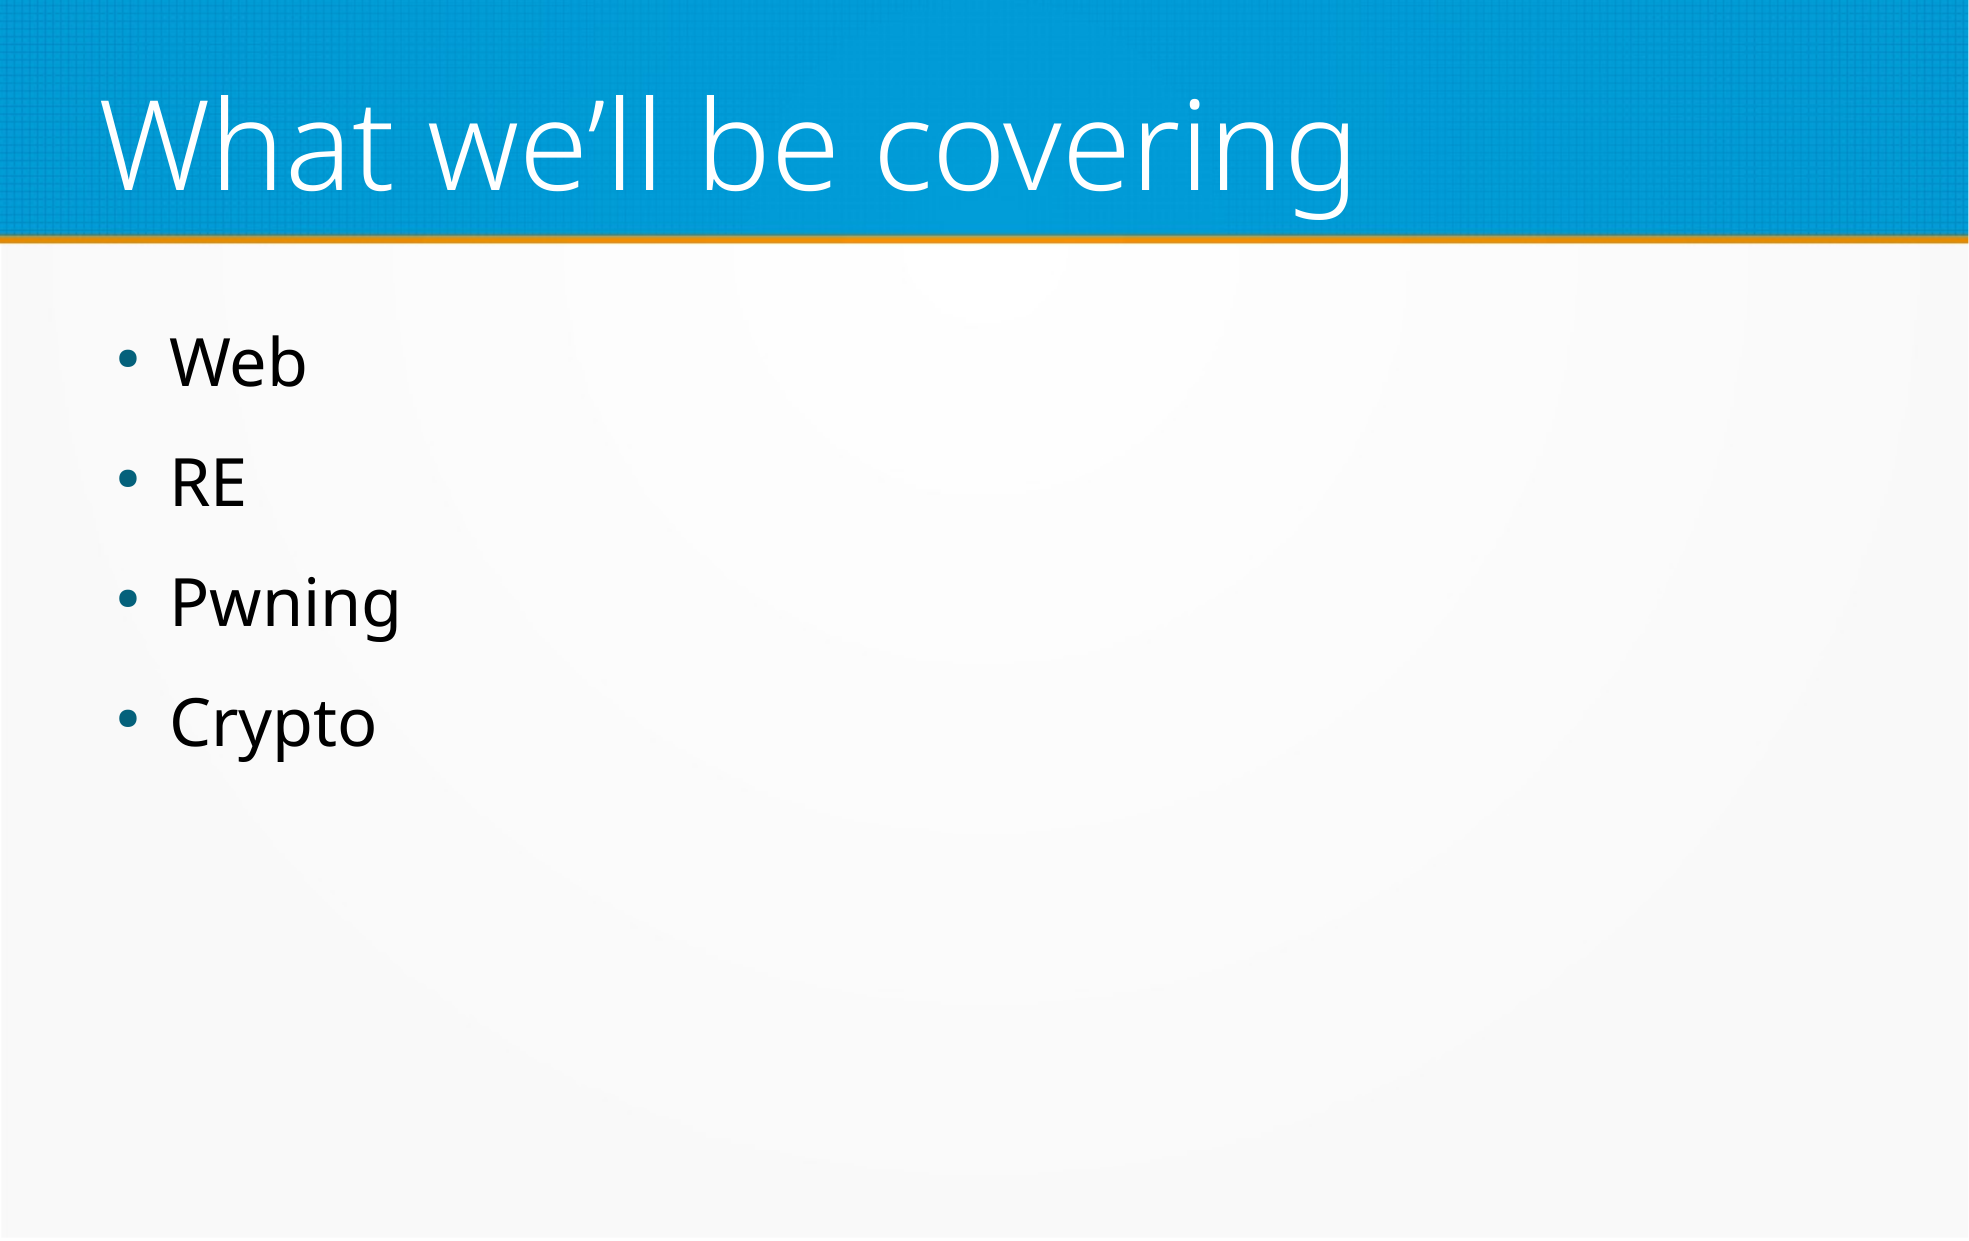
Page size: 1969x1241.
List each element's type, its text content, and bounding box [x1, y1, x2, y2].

list Web RE Pwning Crypto [98, 315, 1861, 1081]
title What we’ll be covering [98, 19, 1870, 227]
picture [0, 233, 1969, 1241]
